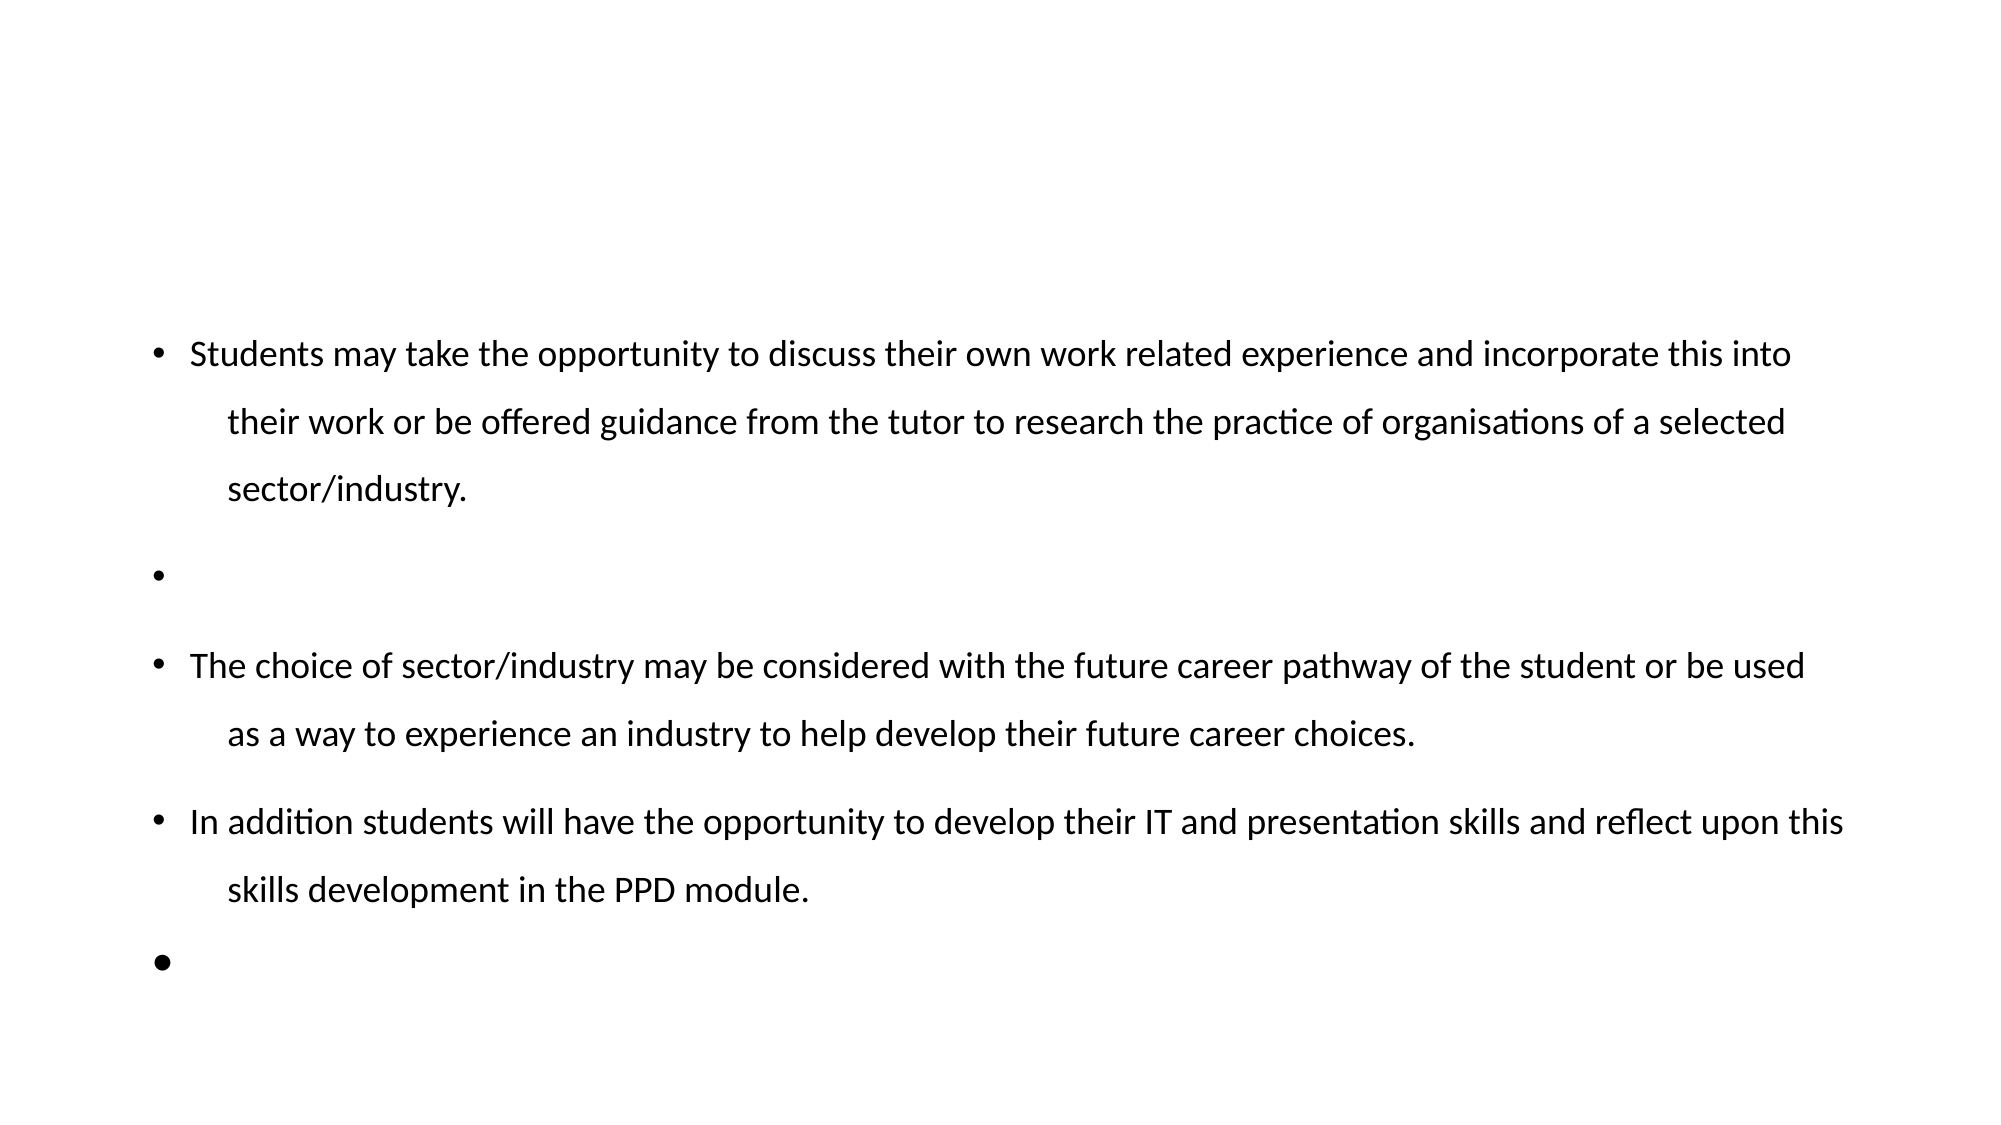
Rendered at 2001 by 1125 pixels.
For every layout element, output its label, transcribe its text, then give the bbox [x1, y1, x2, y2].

list Students may take the opportunity to discuss their own work related experience and incorporate this into their work or be offered guidance from the tutor to research the practice of organisations of a selected sector/industry. The choice of sector/industry may be considered with the future career pathway of the student or be used as a way to experience an industry to help develop their future career choices. In addition students will have the opportunity to develop their IT and presentation skills and reflect upon this skills development in the PPD module. [137, 299, 1863, 1014]
